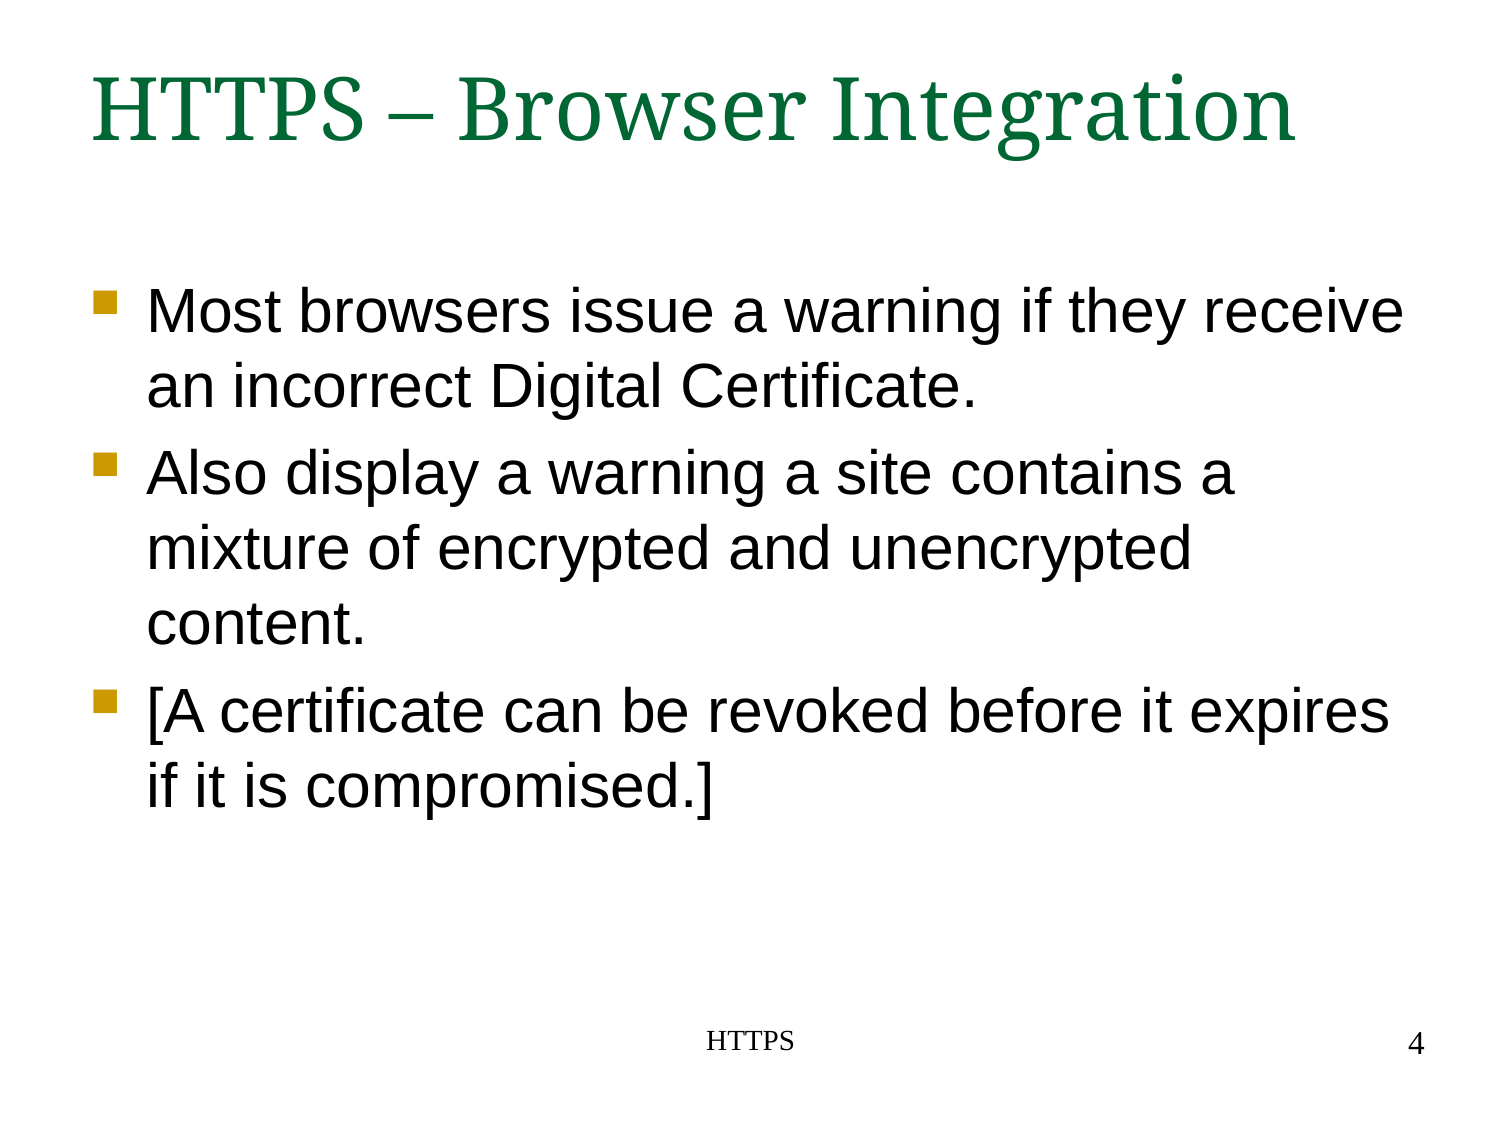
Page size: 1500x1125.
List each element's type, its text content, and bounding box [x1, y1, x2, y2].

list Most browsers issue a warning if they receive an incorrect Digital Certificate. Also display a warning a site contains a mixture of encrypted and unencrypted content. [A certificate can be revoked before it expires if it is compromised.] [75, 262, 1425, 1006]
title HTTPS – Browser Integration [75, 45, 1425, 233]
